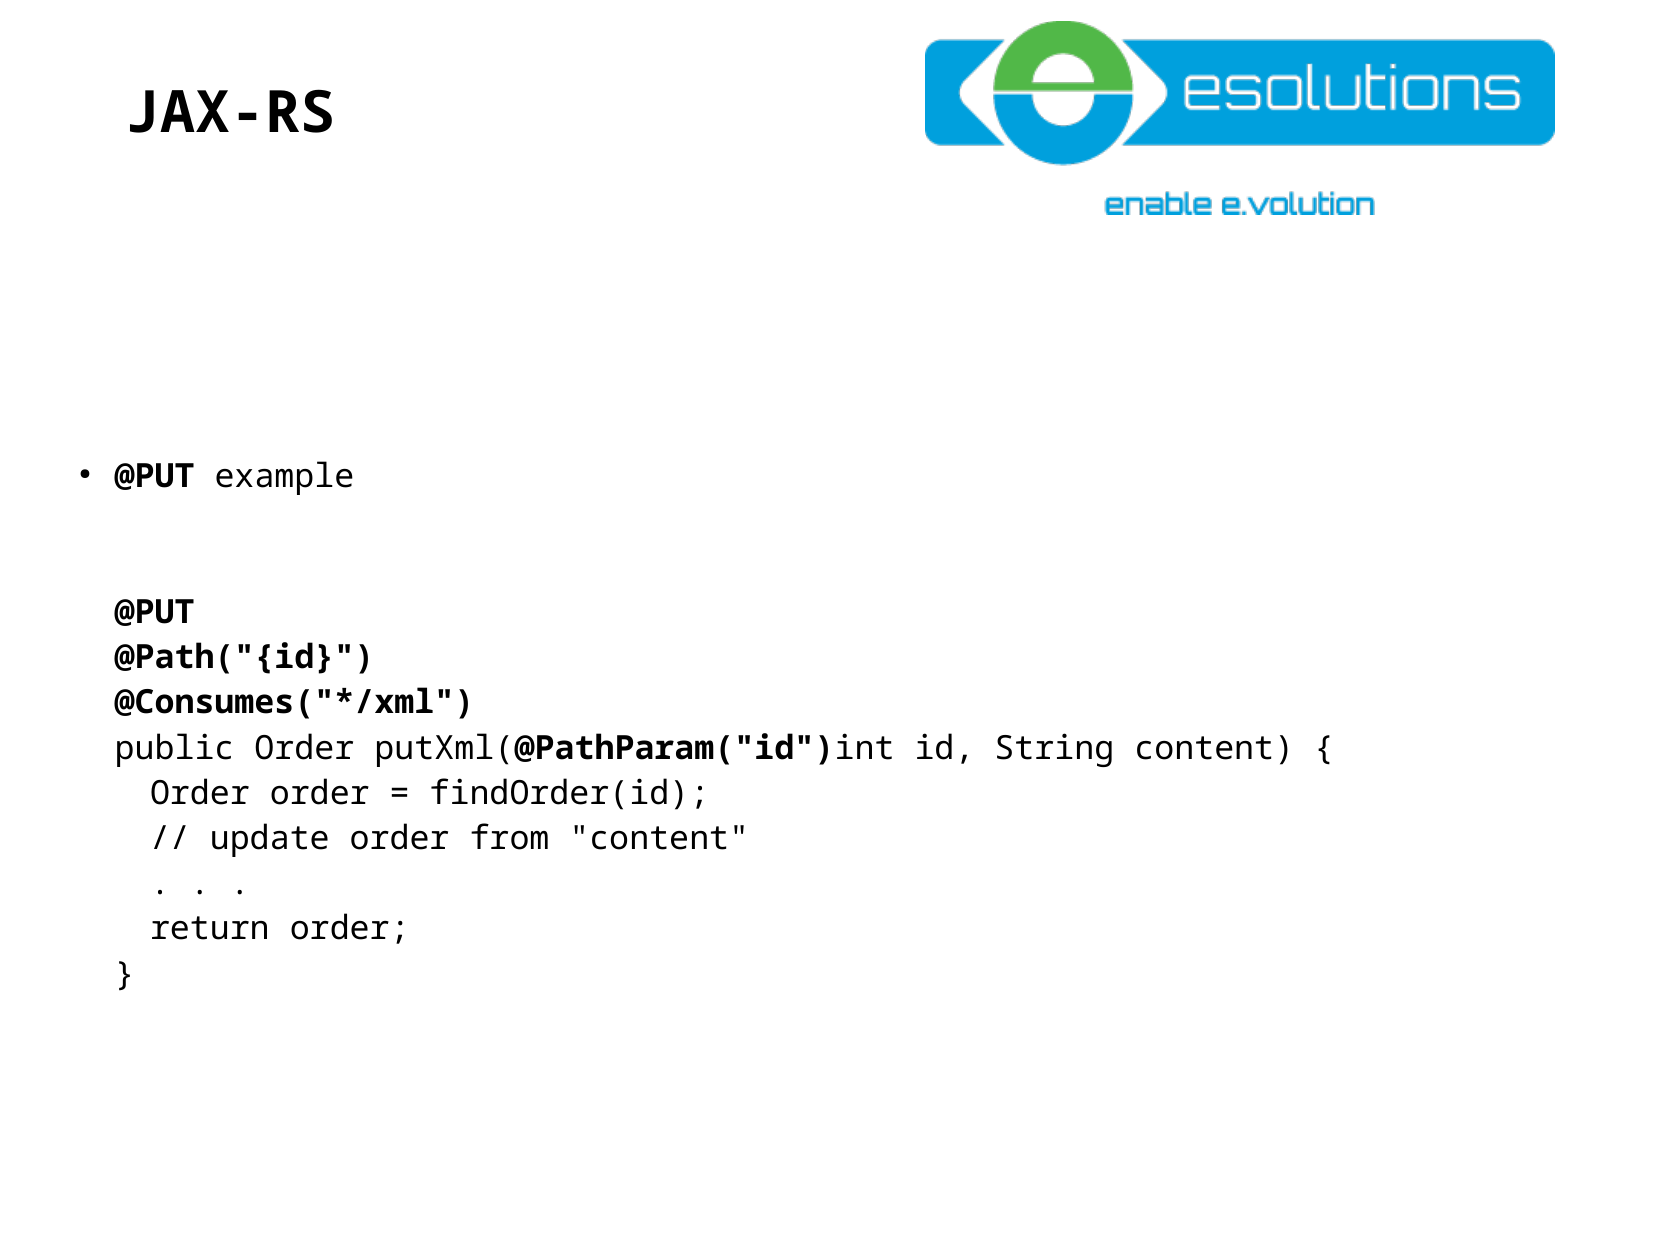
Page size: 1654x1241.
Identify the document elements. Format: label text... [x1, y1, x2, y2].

picture [1403, 75, 1438, 110]
picture [1267, 75, 1302, 110]
picture [1226, 201, 1236, 205]
text_box JAX-RS [75, 63, 916, 217]
picture [1366, 64, 1385, 110]
picture [1169, 201, 1179, 211]
picture [1185, 75, 1220, 110]
picture [1360, 201, 1370, 215]
picture [1307, 64, 1319, 110]
picture [1485, 75, 1521, 110]
picture [1390, 75, 1396, 110]
picture [1325, 75, 1361, 110]
picture [1110, 201, 1120, 205]
picture [1444, 75, 1479, 110]
picture [1197, 201, 1208, 205]
subtitle @PUT example @PUT @Path("{id}") @Consumes("*/xml") public Order putXml(@PathParam("id")int id, String content) { Order order = findOrder(id); // update order from "content" . . . return order; } [79, 239, 1561, 1163]
picture [1340, 201, 1351, 211]
picture [925, 21, 1555, 215]
picture [1226, 75, 1261, 110]
picture [1130, 201, 1139, 215]
